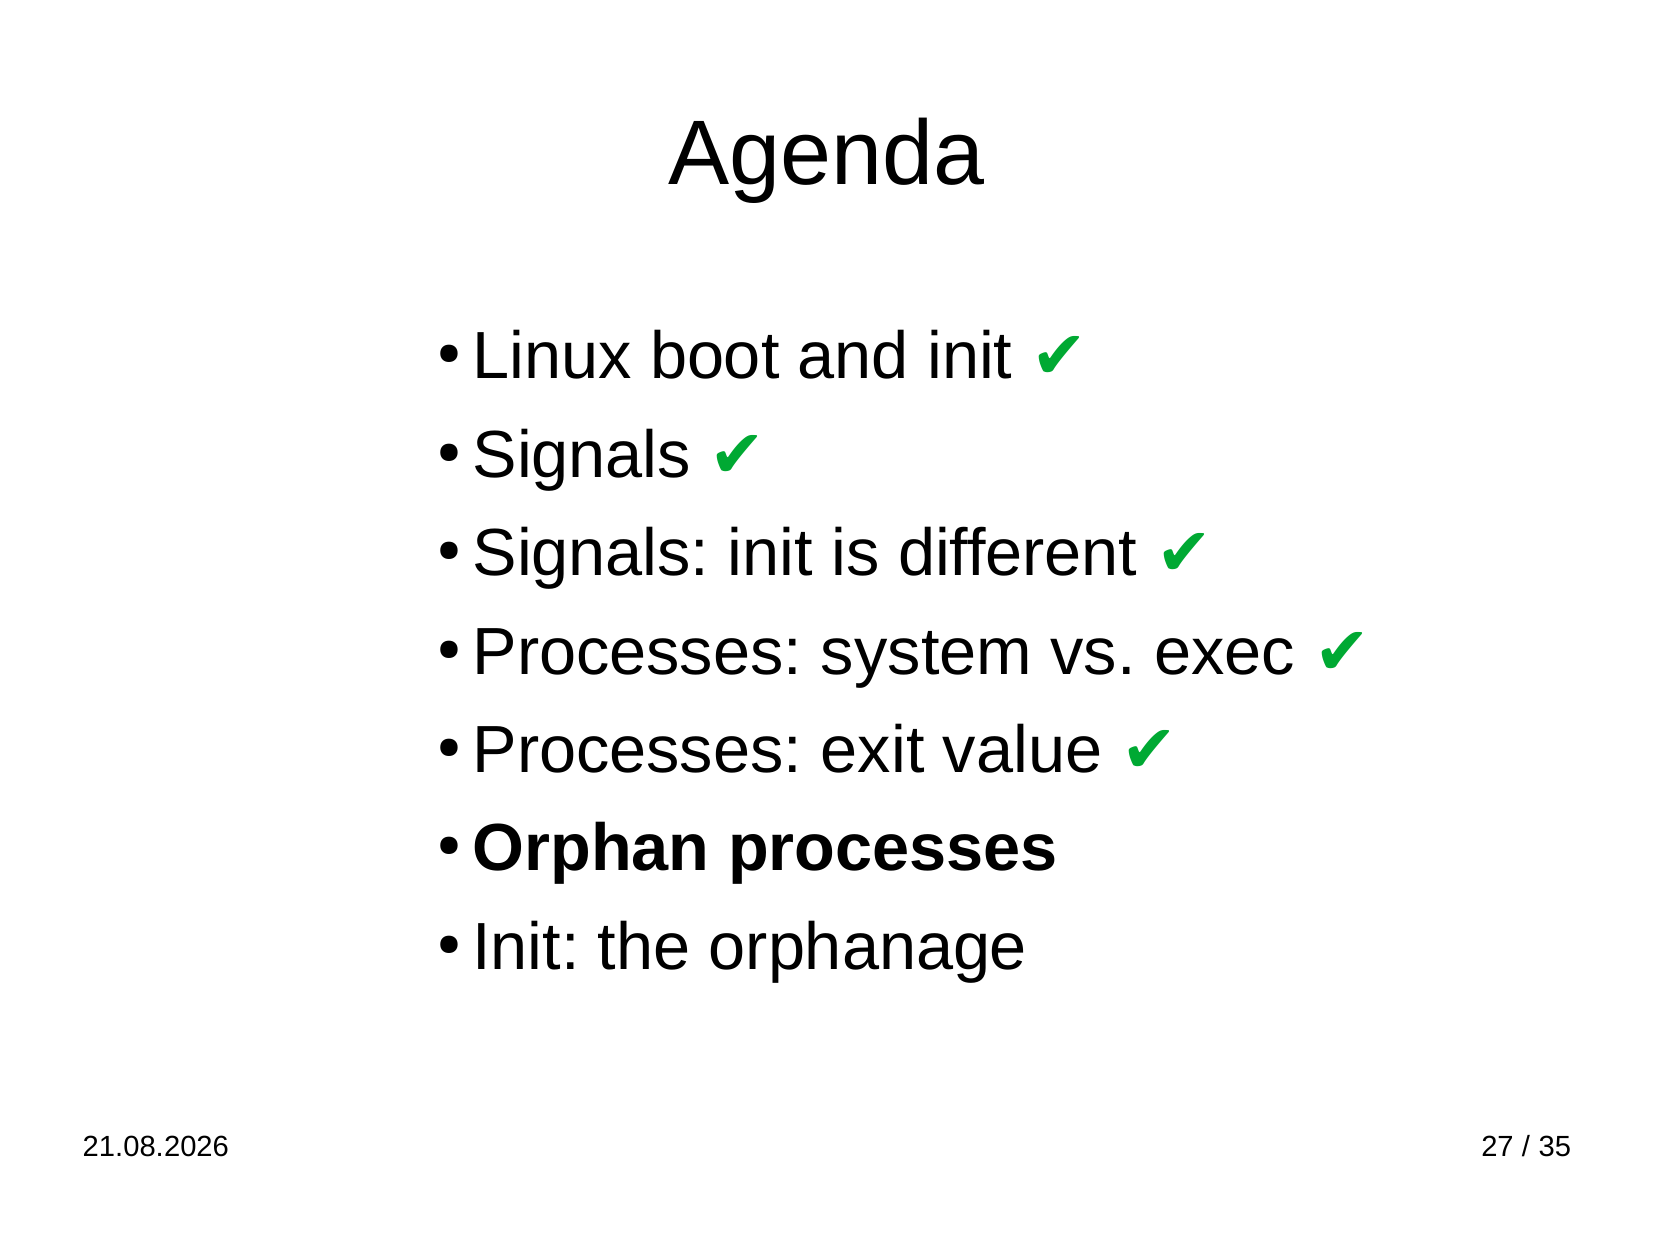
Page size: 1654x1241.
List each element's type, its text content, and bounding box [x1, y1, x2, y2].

title Agenda [82, 49, 1571, 257]
subtitle Linux boot and init ✔ Signals ✔ Signals: init is different ✔ Processes: system vs. exec ✔ Processes: exit value ✔ Orphan processes Init: the orphanage [437, 266, 1382, 1134]
